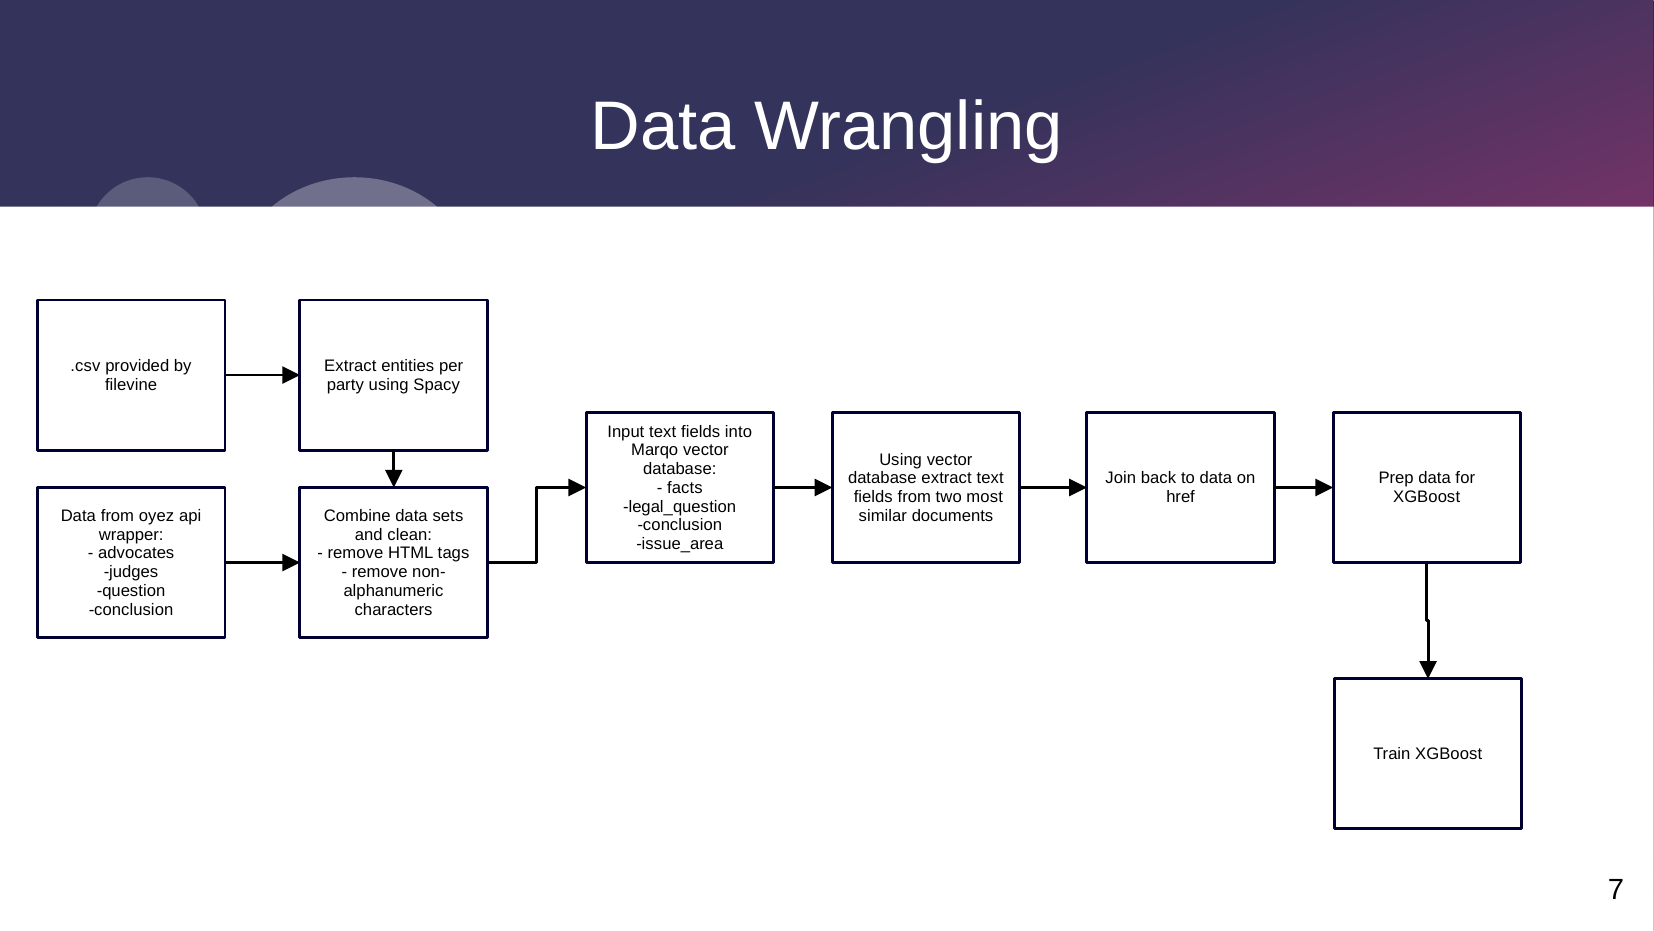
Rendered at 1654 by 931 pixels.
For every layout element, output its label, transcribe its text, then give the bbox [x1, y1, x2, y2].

title Data Wrangling [88, 44, 1565, 207]
text_box Using vector database extract text fields from two most similar documents [832, 412, 1020, 563]
text_box Prep data for XGBoost [1333, 412, 1521, 563]
text_box Input text fields into Marqo vector database: - facts -legal_question -conclusion -issue_area [586, 412, 774, 563]
text_box Combine data sets and clean: - remove HTML tags - remove non-alphanumeric characters [299, 487, 488, 638]
text_box Data from oyez api wrapper: - advocates -judges -question -conclusion [37, 487, 226, 638]
text_box .csv provided by filevine [37, 300, 226, 451]
text_box Extract entities per party using Spacy [299, 300, 488, 451]
text_box Join back to data on href [1086, 412, 1275, 563]
text_box Train XGBoost [1334, 678, 1522, 829]
